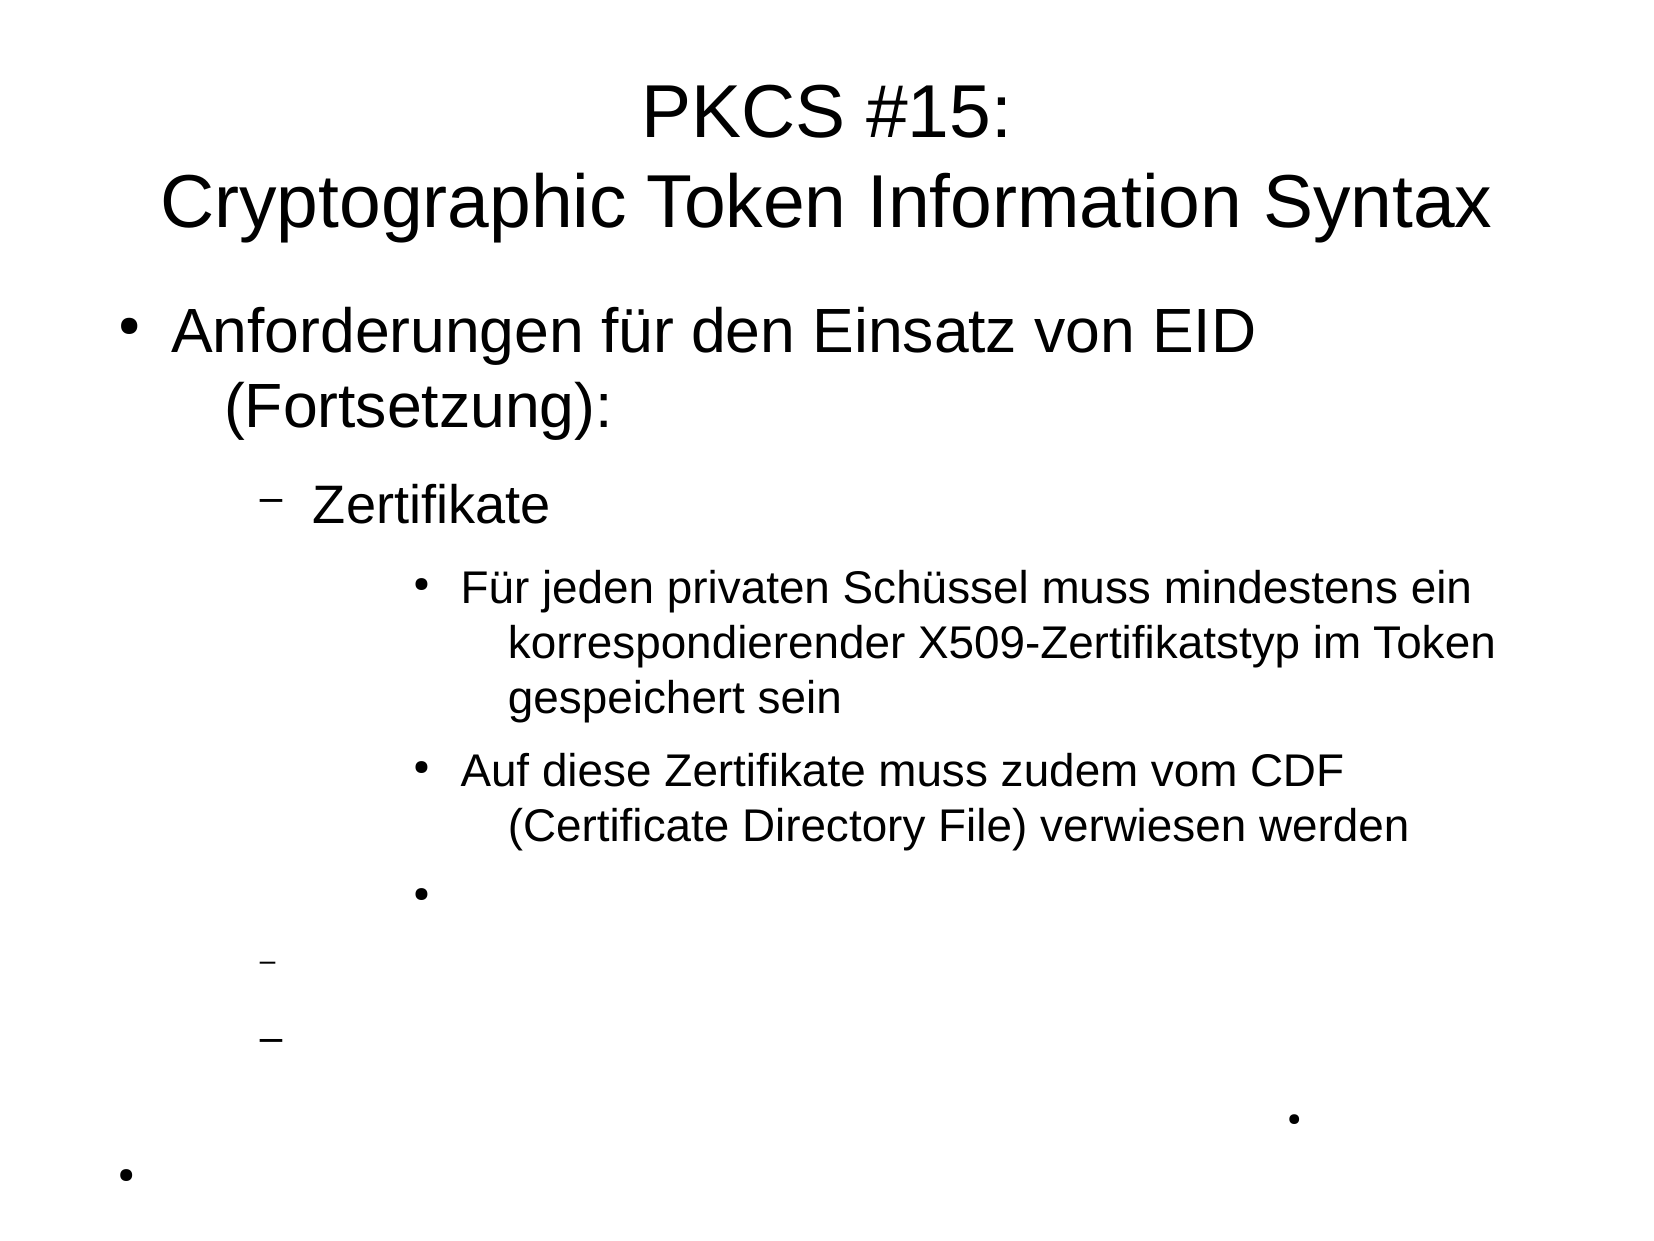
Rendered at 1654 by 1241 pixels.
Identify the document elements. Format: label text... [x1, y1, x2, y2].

text_box Anforderungen für den Einsatz von EID (Fortsetzung): Zertifikate Für jeden privaten Schüssel muss mindestens ein korrespondierender X509-Zertifikatstyp im Token gespeichert sein Auf diese Zertifikate muss zudem vom CDF (Certificate Directory File) verwiesen werden [82, 290, 1571, 1164]
text_box PKCS #15: Cryptographic Token Information Syntax [82, 49, 1571, 257]
